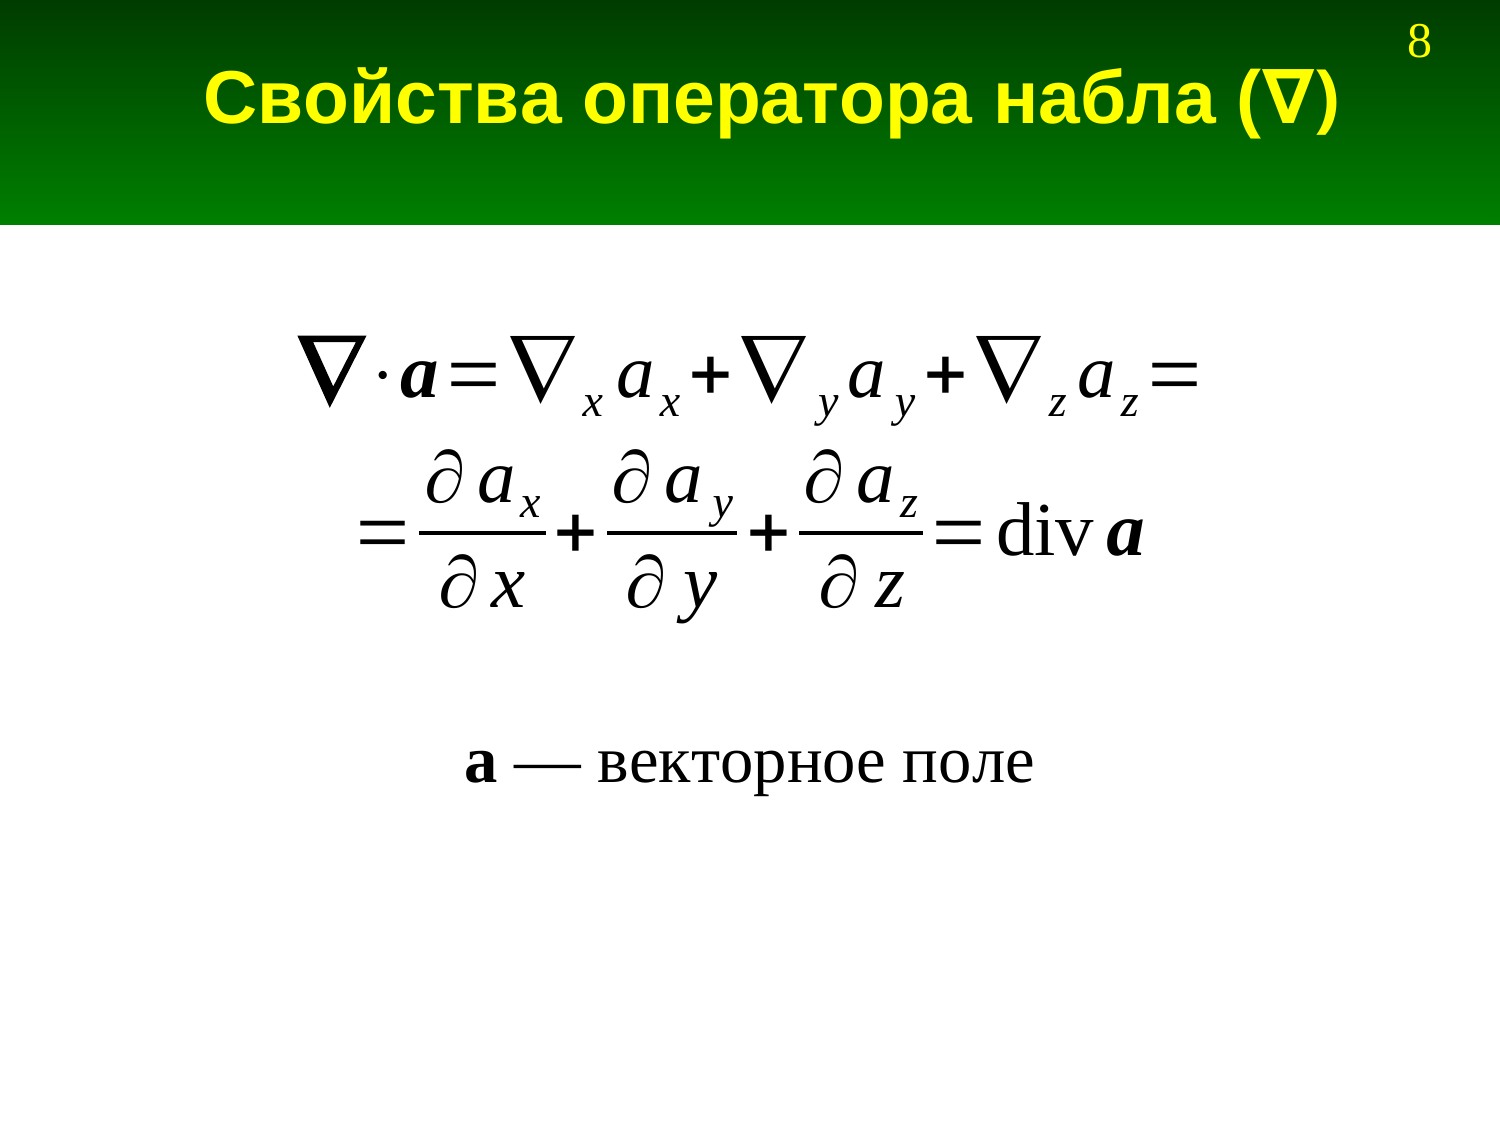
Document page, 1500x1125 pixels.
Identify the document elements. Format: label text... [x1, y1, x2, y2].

title Свойства оператора набла (∇) [123, 0, 1399, 188]
text_box a — векторное поле [449, 708, 1051, 804]
chart [275, 331, 1225, 626]
